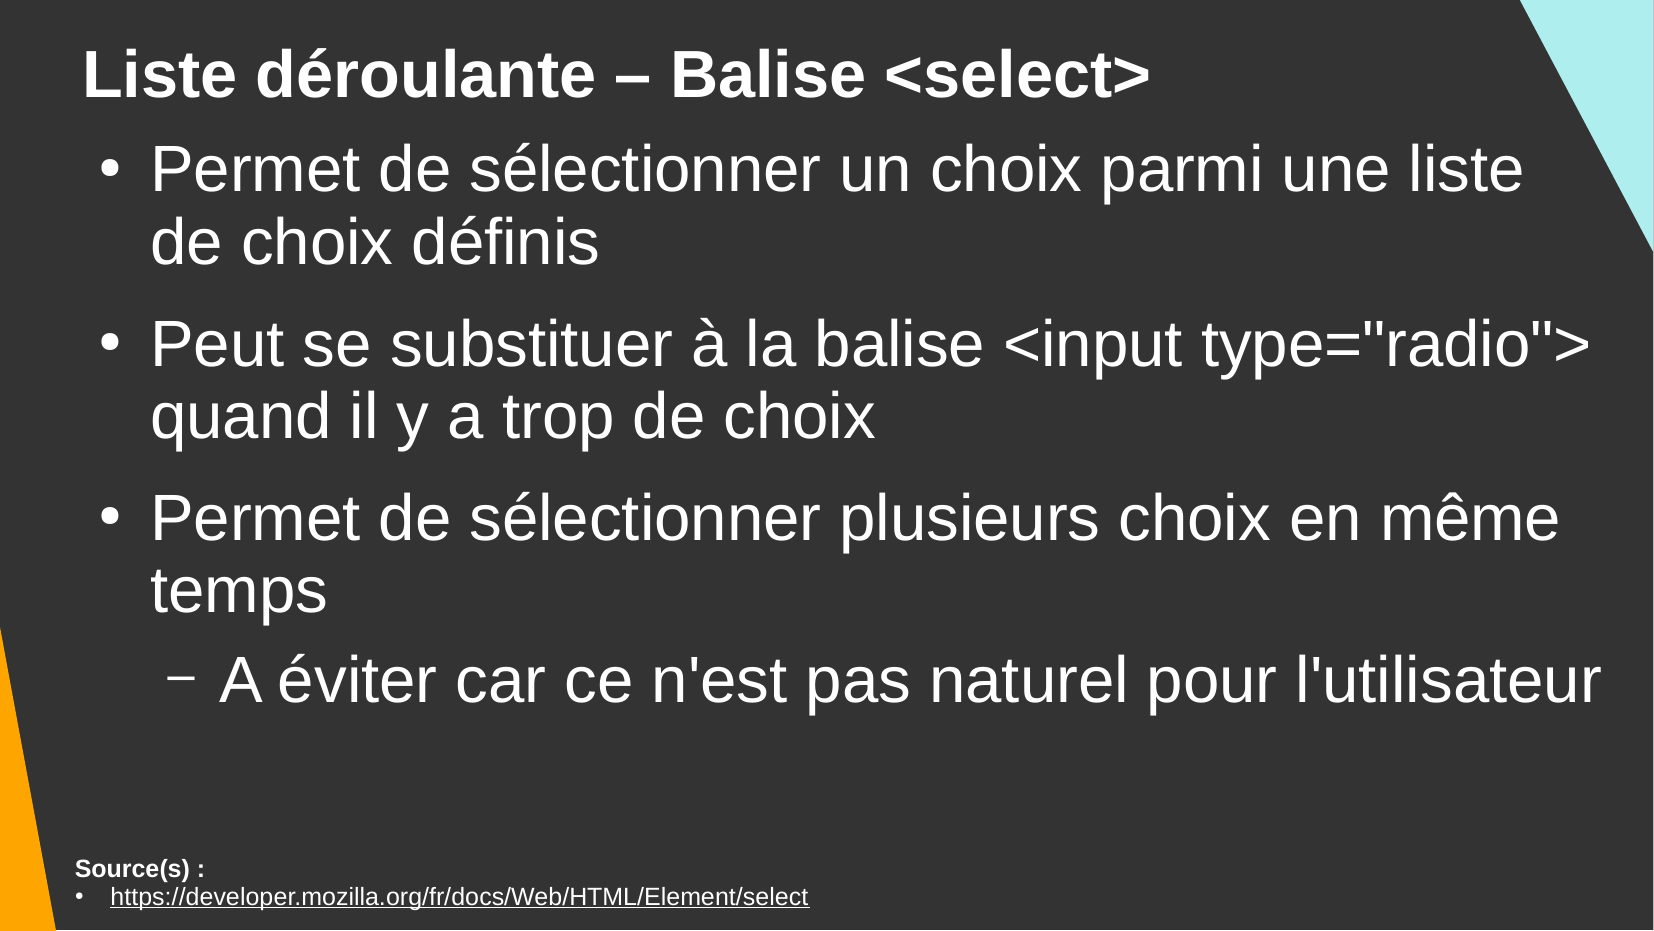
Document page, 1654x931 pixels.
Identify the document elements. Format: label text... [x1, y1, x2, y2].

list Permet de sélectionner un choix parmi une liste de choix définis Peut se substituer à la balise <input type="radio"> quand il y a trop de choix Permet de sélectionner plusieurs choix en même temps A éviter car ce n'est pas naturel pour l'utilisateur [80, 132, 1605, 795]
text_box [1519, 0, 1654, 254]
text_box [0, 627, 57, 931]
text_box Source(s) : https://developer.mozilla.org/fr/docs/Web/HTML/Element/select [60, 847, 1546, 919]
title Liste déroulante – Balise <select> [82, 37, 1571, 114]
